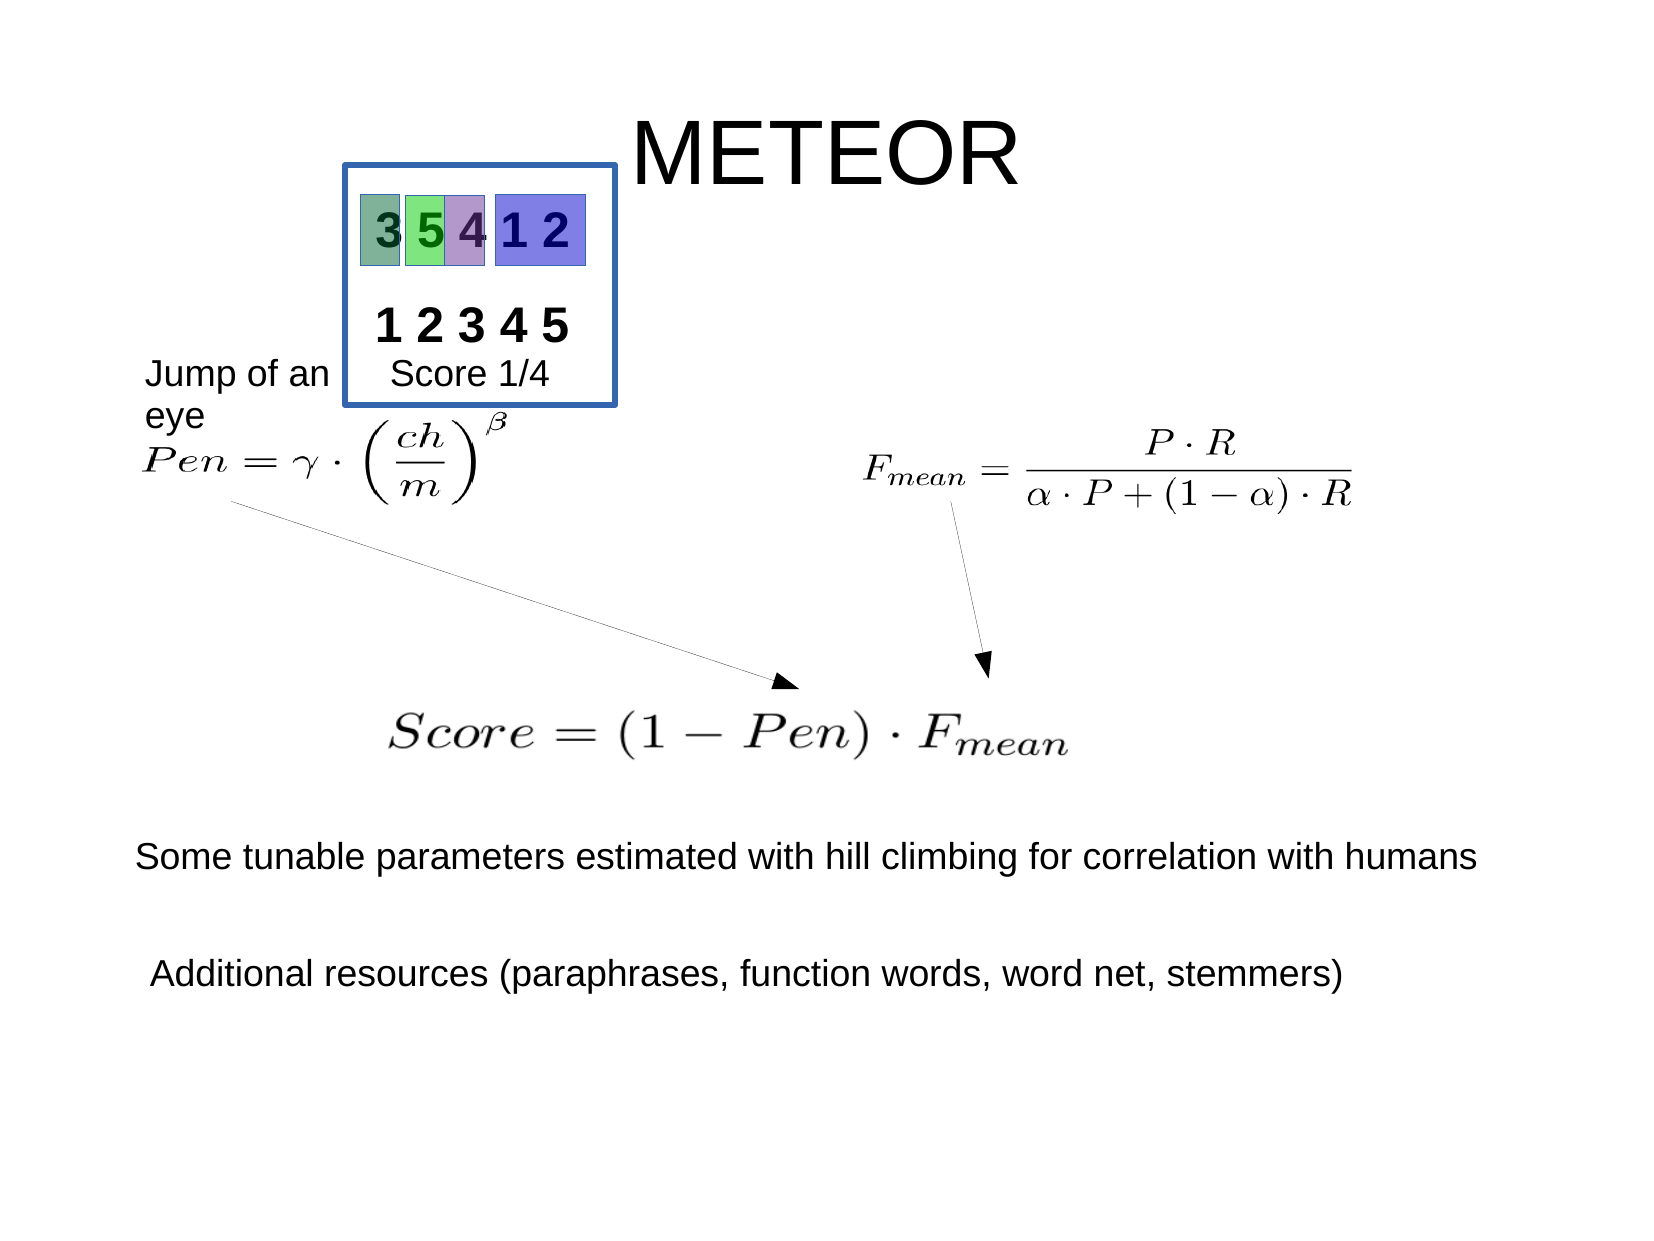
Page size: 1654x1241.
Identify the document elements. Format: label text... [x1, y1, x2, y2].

picture [849, 407, 1381, 527]
title METEOR [82, 49, 1571, 257]
text_box [345, 165, 616, 406]
picture [370, 668, 1110, 781]
text_box Jump of an eye [130, 345, 395, 444]
text_box Additional resources (paraphrases, function words, word net, stemmers) [135, 945, 1359, 1002]
text_box Some tunable parameters estimated with hill climbing for correlation with humans [120, 828, 1494, 886]
picture [105, 386, 536, 519]
